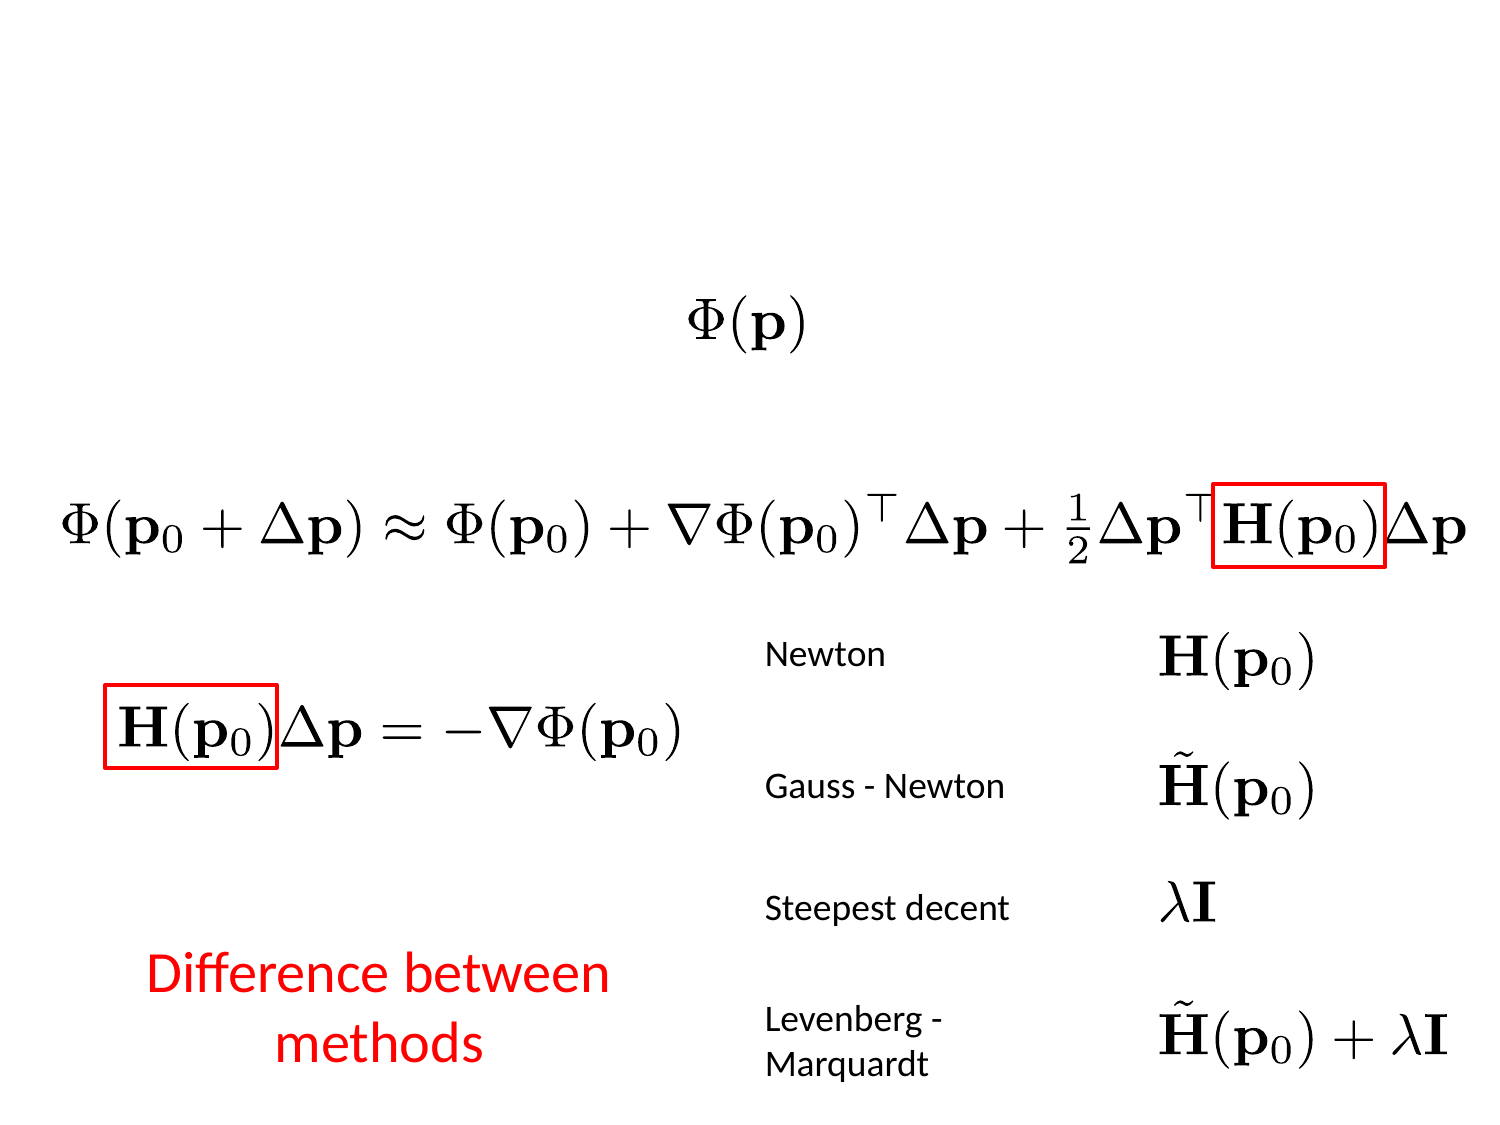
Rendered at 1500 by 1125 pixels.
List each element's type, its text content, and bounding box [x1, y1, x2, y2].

text_box [1387, 493, 1468, 564]
text_box [1157, 880, 1217, 923]
text_box [685, 295, 810, 354]
text_box [1215, 493, 1383, 564]
text_box [279, 702, 685, 762]
text_box Difference between methods [30, 927, 728, 1082]
text_box [117, 702, 275, 762]
text_box [1157, 751, 1319, 820]
text_box Steepest decent [750, 875, 1146, 936]
text_box [1157, 631, 1319, 691]
text_box Gauss - Newton [750, 753, 1146, 814]
text_box [59, 493, 1211, 564]
text_box Levenberg - Marquardt [750, 986, 1123, 1092]
text_box [1157, 1000, 1449, 1069]
text_box Newton [749, 621, 928, 681]
